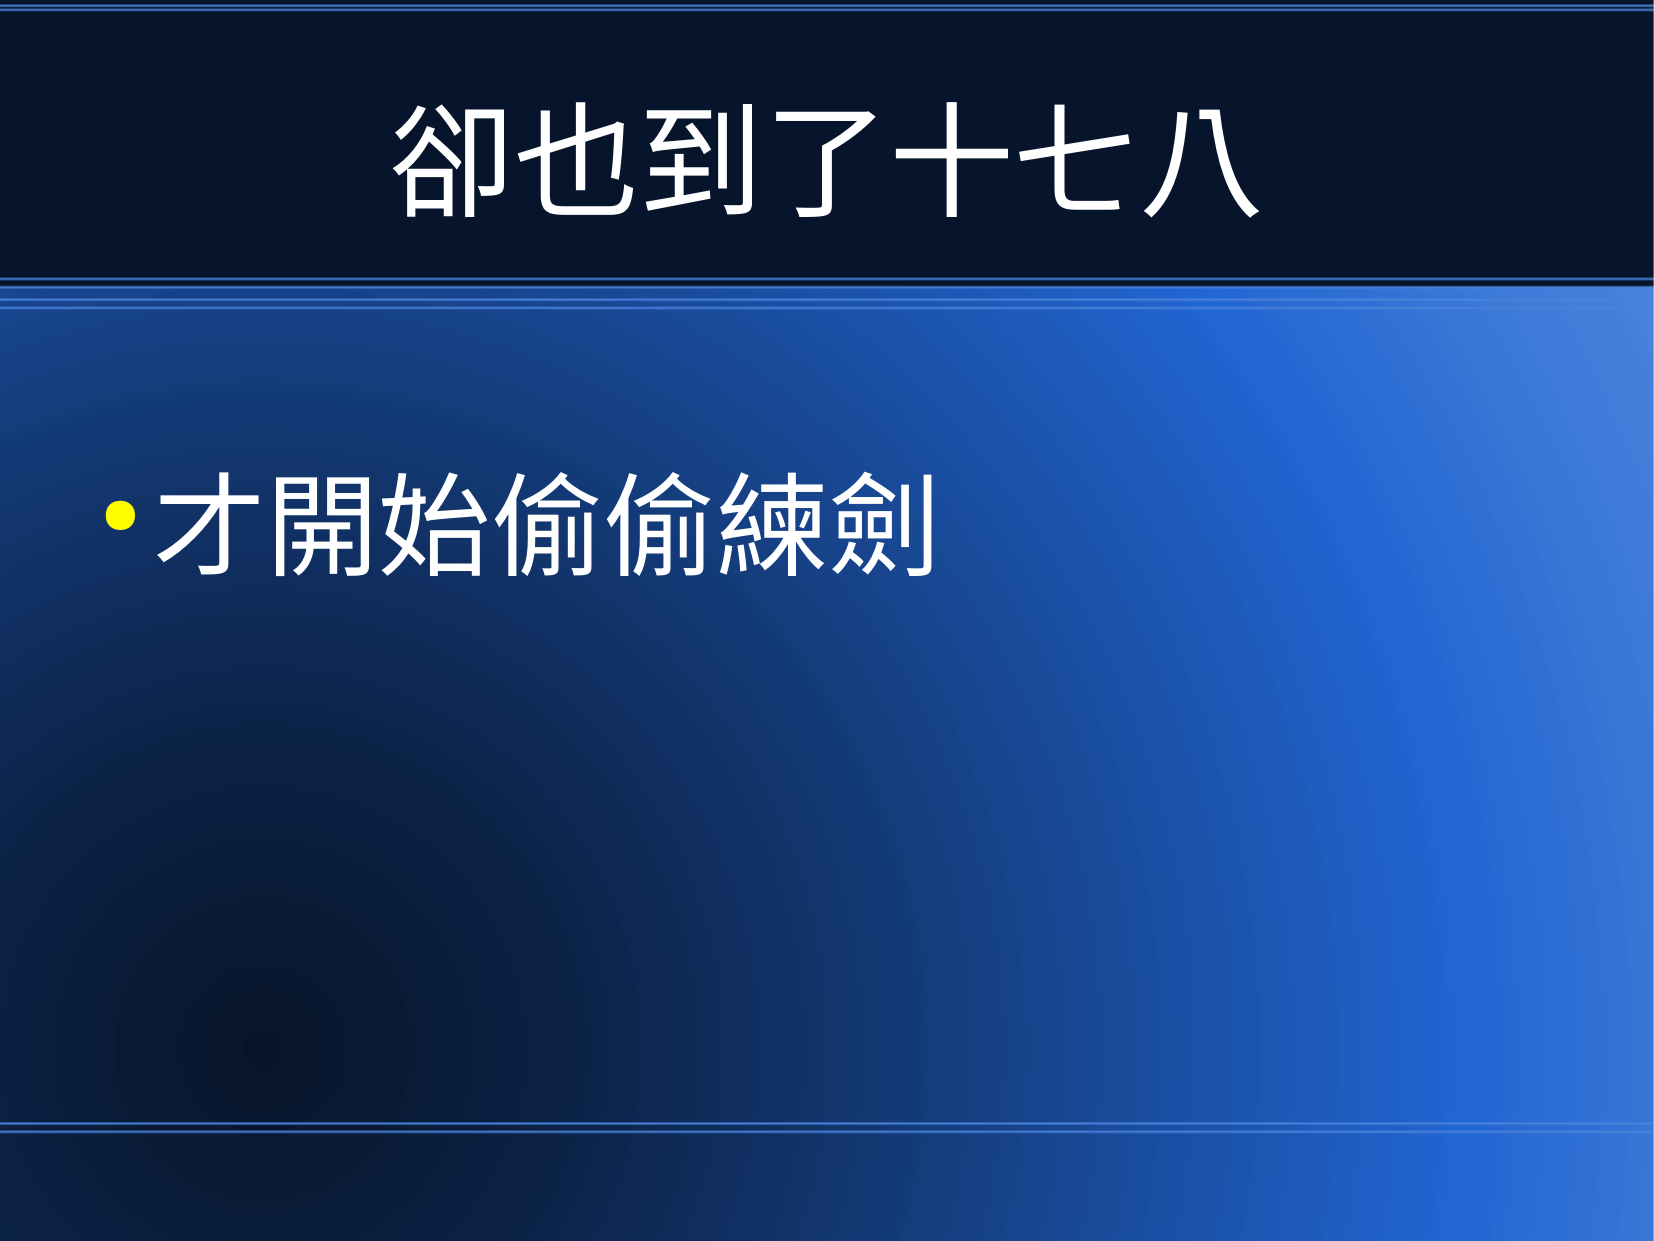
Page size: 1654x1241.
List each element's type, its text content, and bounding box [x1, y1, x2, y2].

list 才開始偷偷練劍 [82, 355, 1571, 1241]
picture [0, 0, 1654, 1241]
title 卻也到了十七八 [82, 49, 1571, 257]
